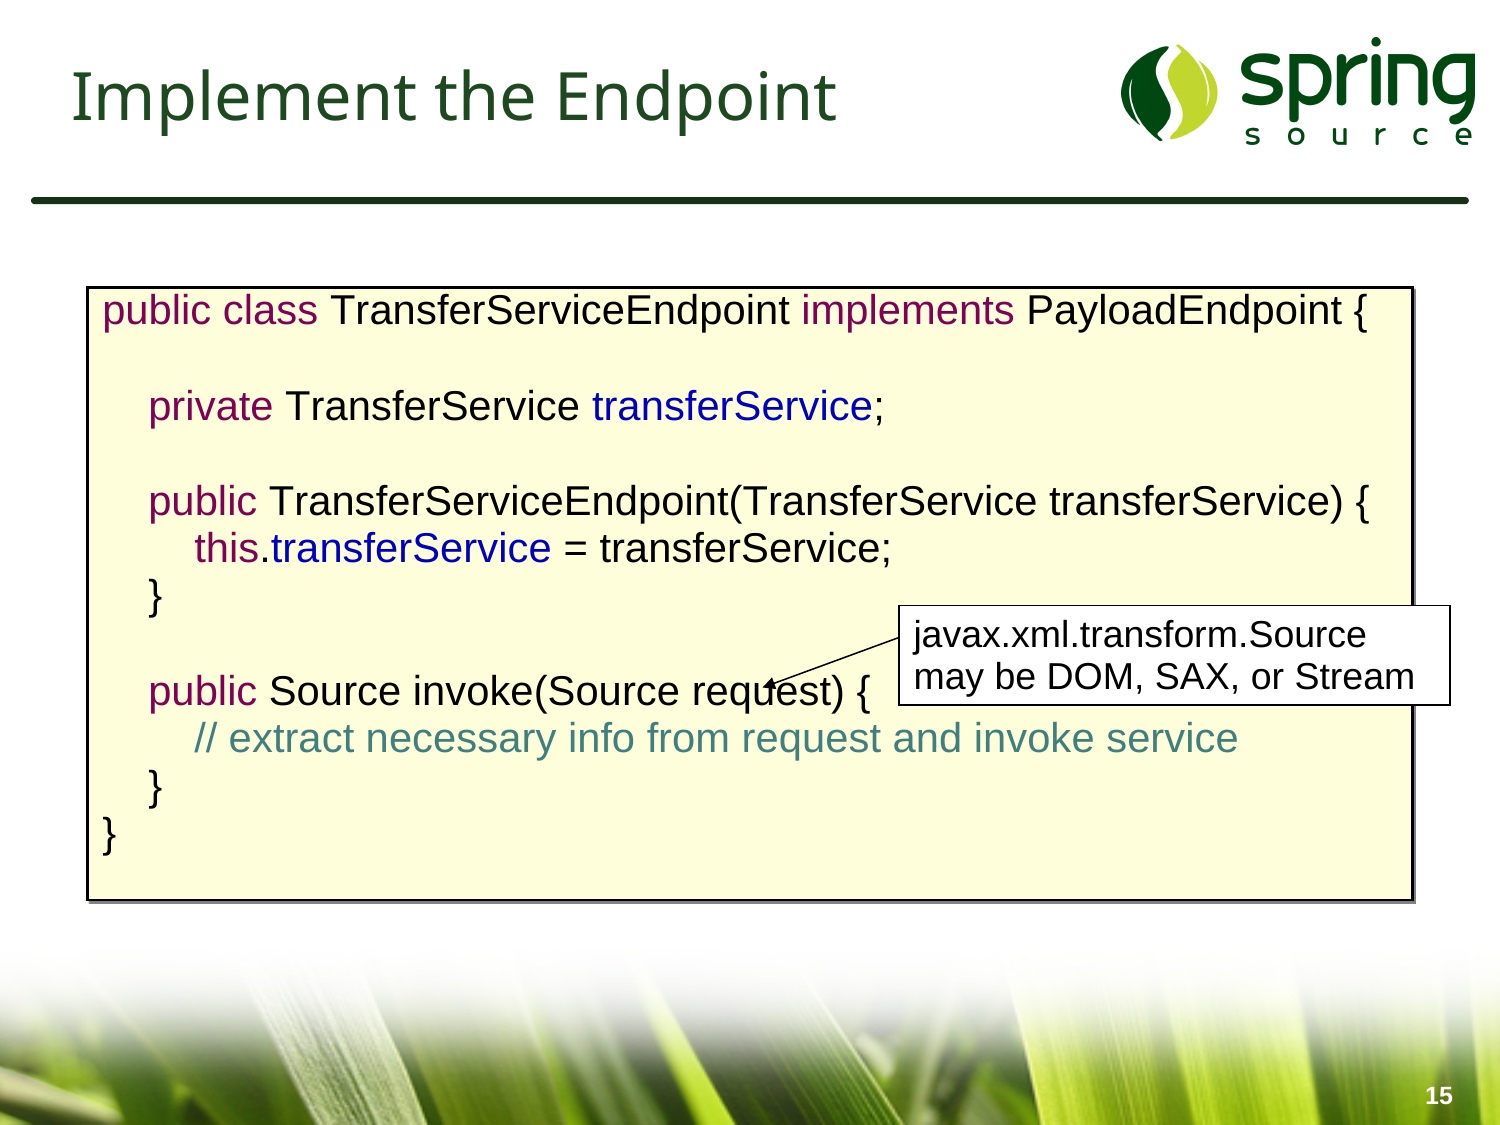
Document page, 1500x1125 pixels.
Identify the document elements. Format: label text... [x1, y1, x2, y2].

list public class TransferServiceEndpoint implements PayloadEndpoint { private TransferService transferService; public TransferServiceEndpoint(TransferService transferService) { this.transferService = transferService; } public Source invoke(Source request) { // extract necessary info from request and invoke service } } [87, 287, 1413, 901]
text_box javax.xml.transform.Source may be DOM, SAX, or Stream [898, 605, 1450, 706]
picture [1121, 37, 1475, 145]
picture [0, 944, 1500, 1125]
title Implement the Endpoint [56, 13, 1089, 176]
